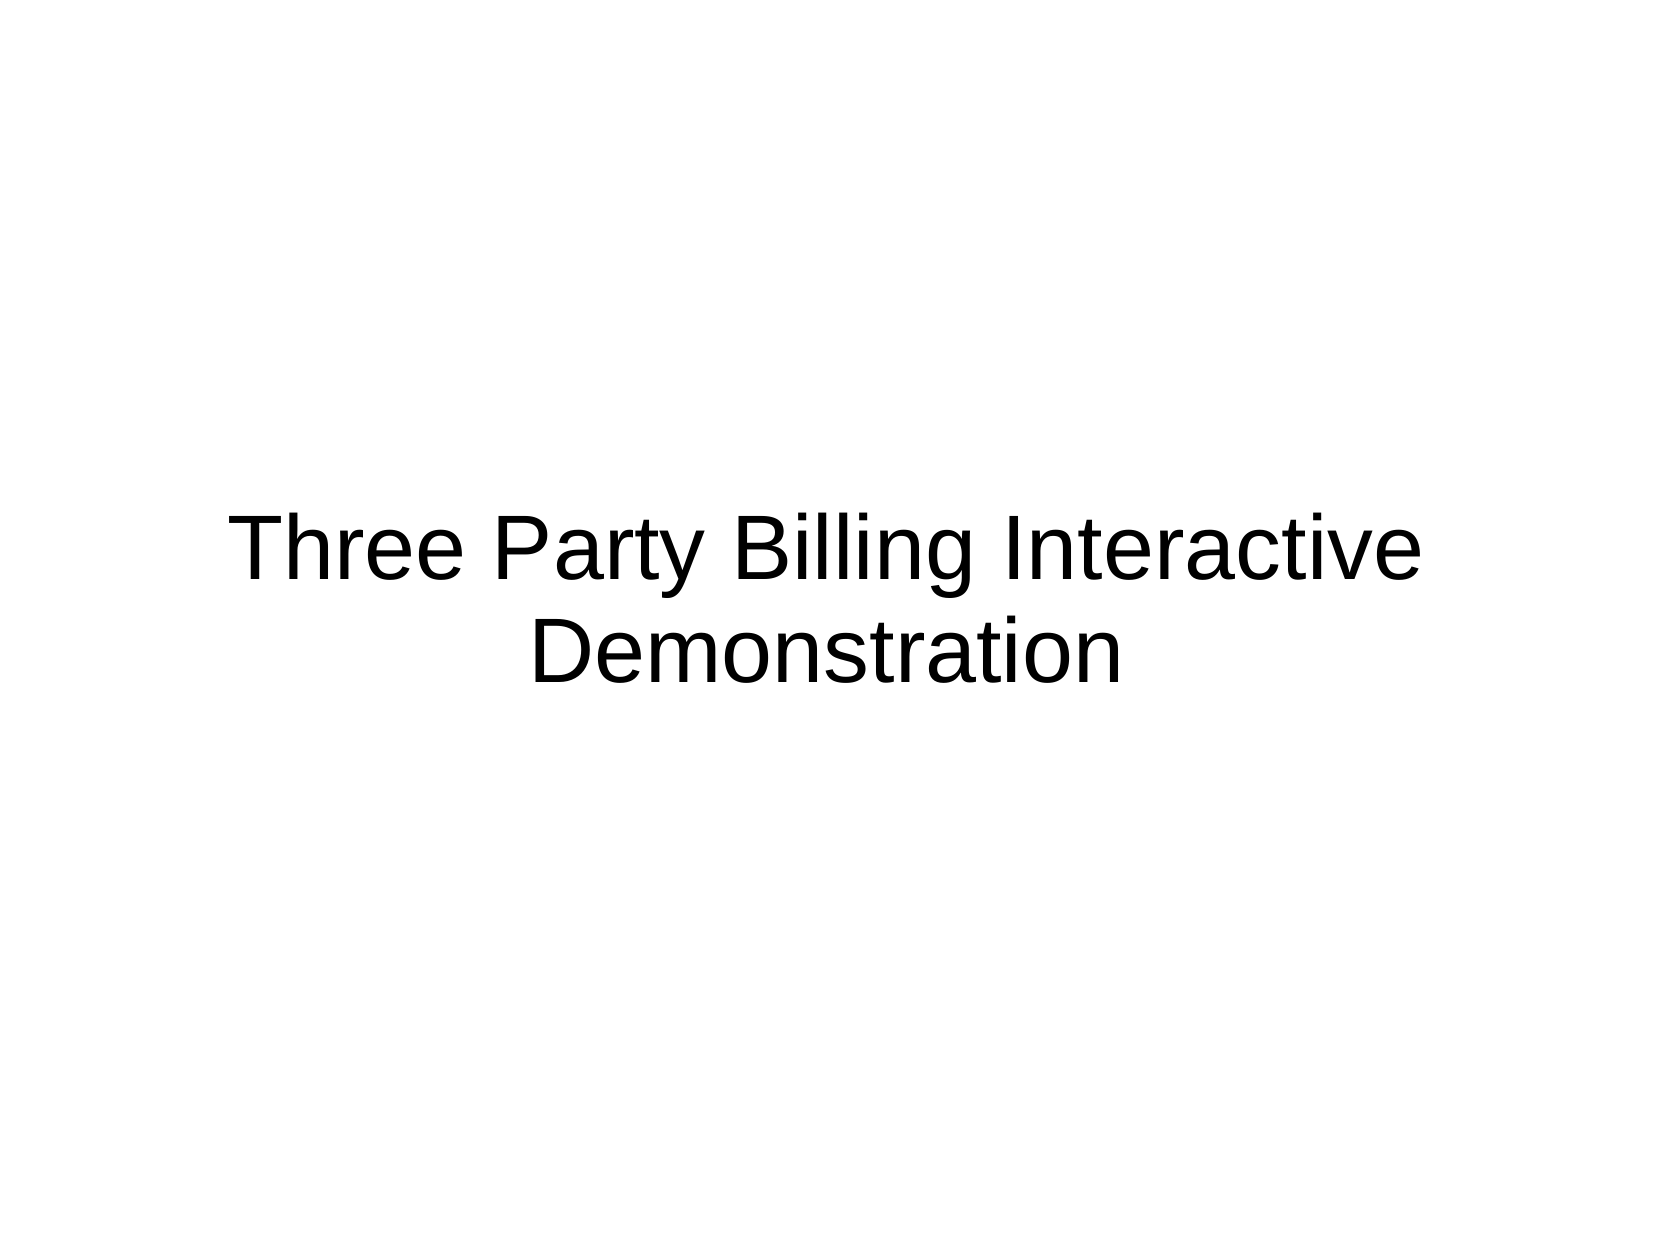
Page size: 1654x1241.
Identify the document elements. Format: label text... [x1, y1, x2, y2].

title Three Party Billing Interactive Demonstration [82, 496, 1571, 704]
